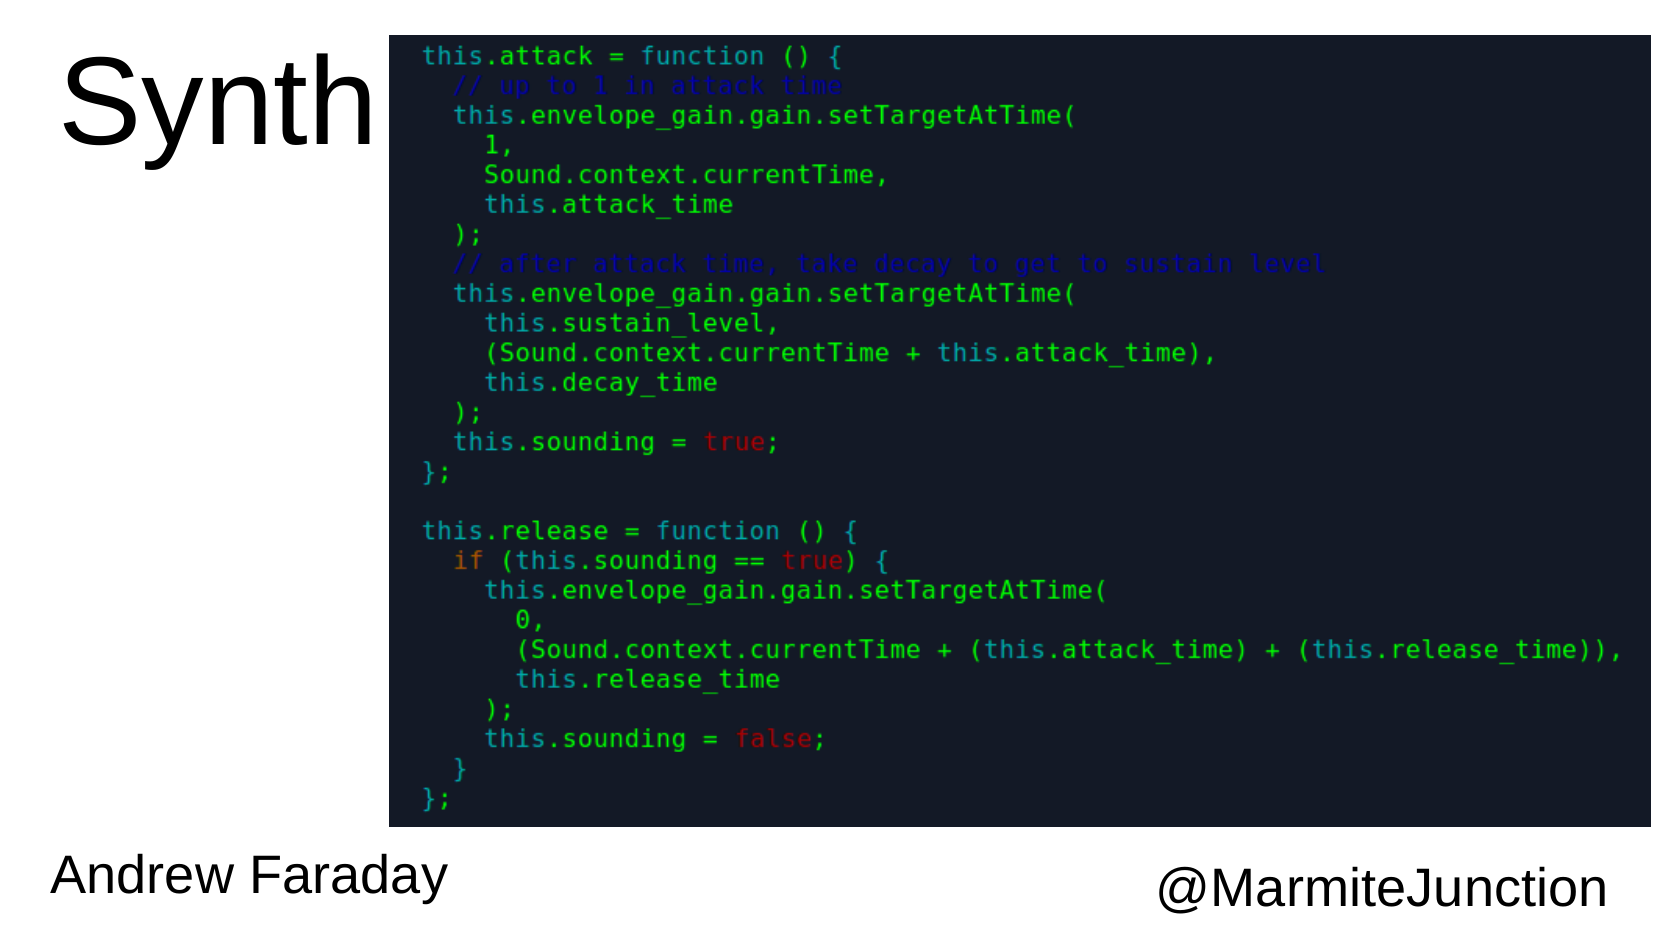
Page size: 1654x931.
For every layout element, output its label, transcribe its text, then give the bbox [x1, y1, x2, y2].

picture [389, 35, 1651, 827]
text_box Synth [23, 23, 414, 179]
text_box @MarmiteJunction [1080, 850, 1625, 926]
text_box Andrew Faraday [35, 837, 579, 913]
